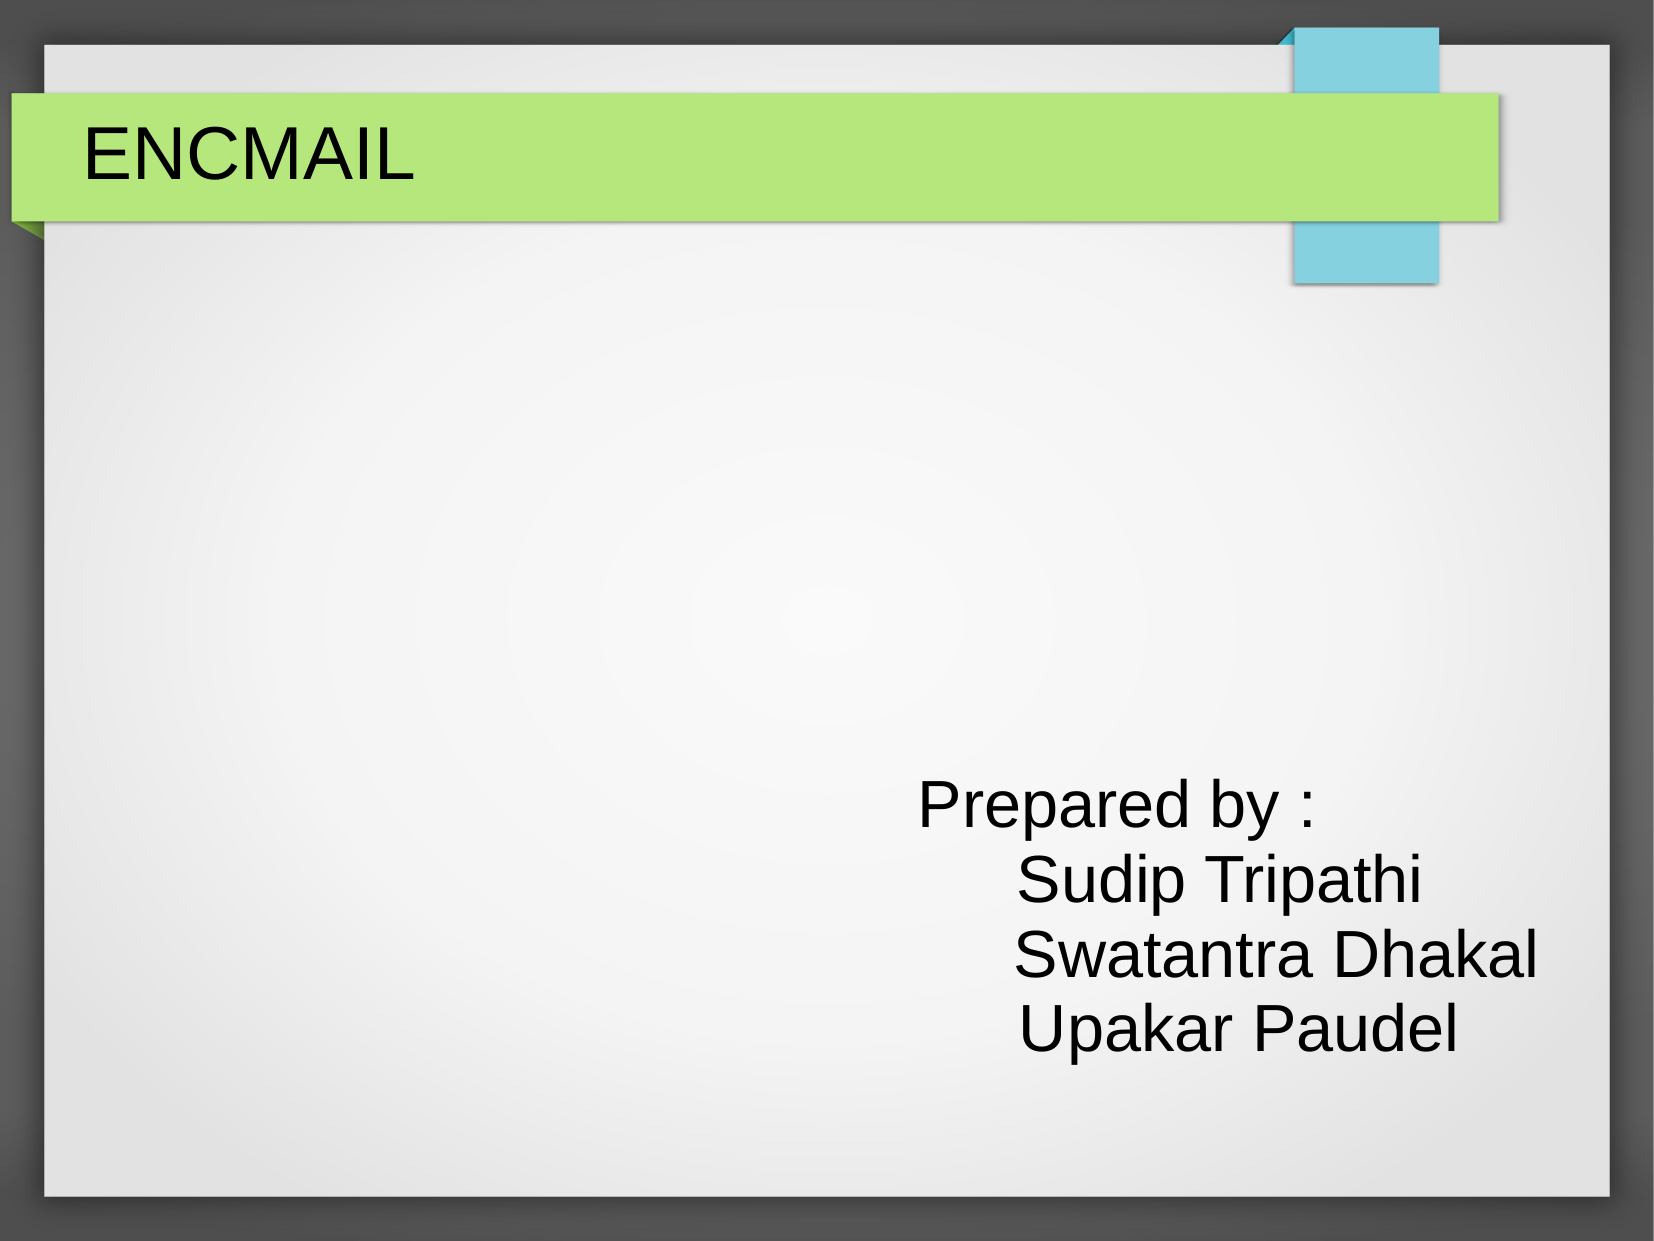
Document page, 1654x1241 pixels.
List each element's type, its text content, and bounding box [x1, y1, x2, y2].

title ENCMAIL [82, 94, 1264, 213]
picture [0, 0, 1654, 1241]
subtitle Prepared by : Sudip Tripathi Swatantra Dhakal Upakar Paudel [82, 243, 1571, 1067]
